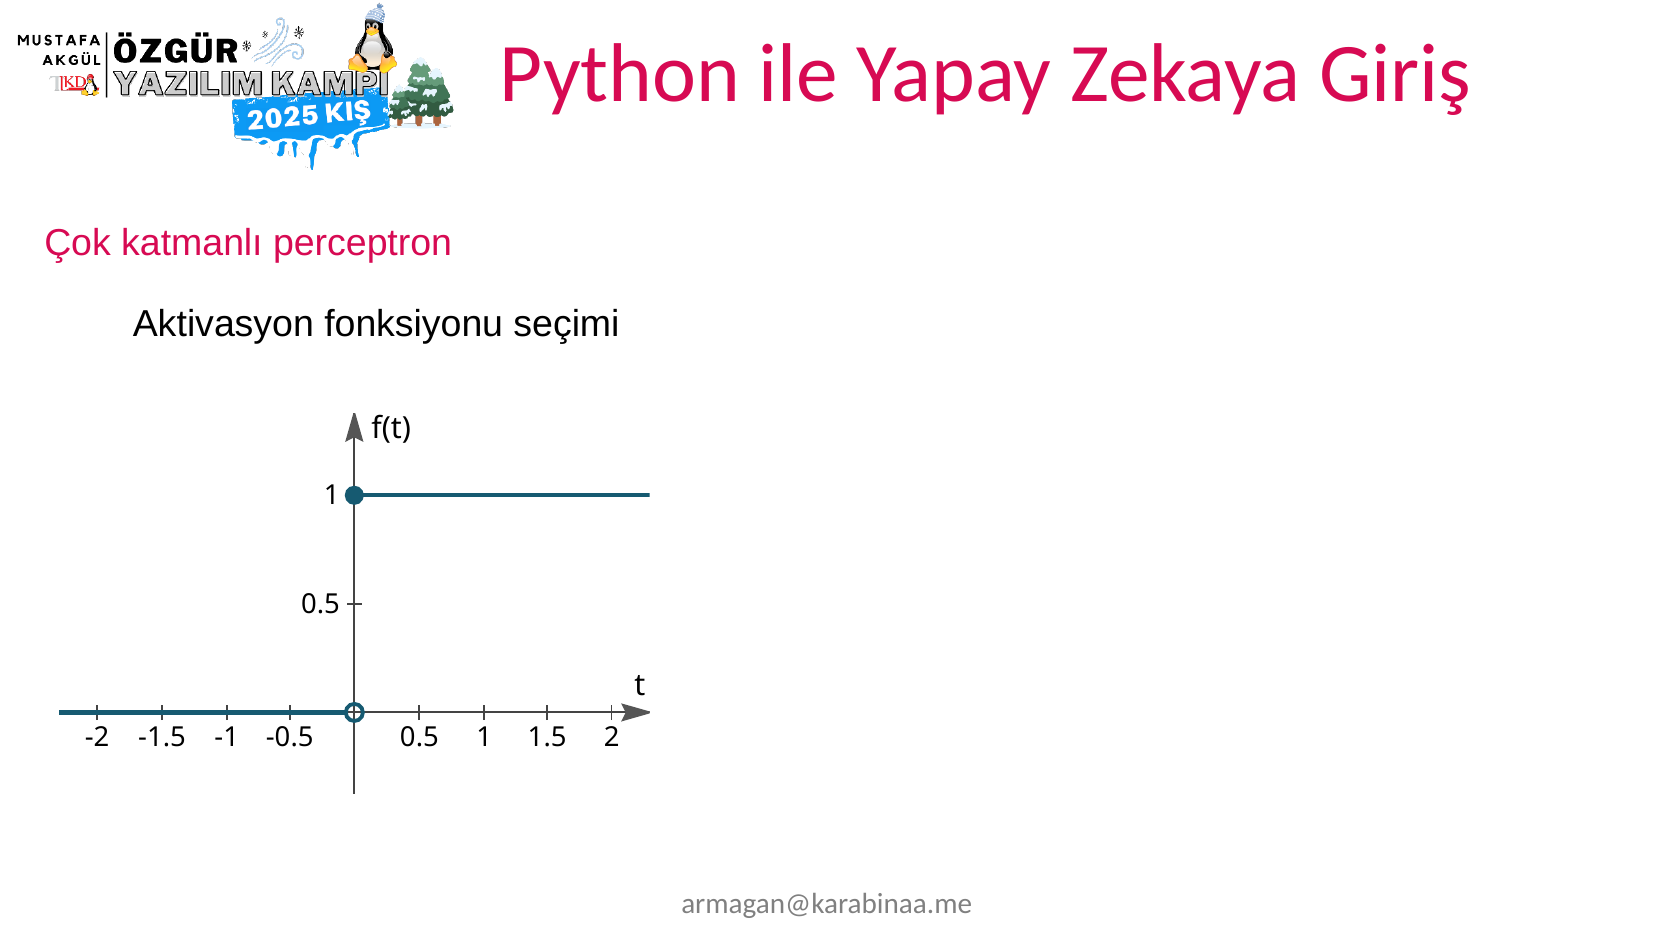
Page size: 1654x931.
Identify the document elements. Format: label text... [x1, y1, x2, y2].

picture [59, 413, 650, 795]
picture [0, 0, 463, 177]
text_box armagan@karabinaa.me [0, 877, 1654, 928]
text_box Çok katmanlı perceptron [29, 213, 854, 271]
text_box Aktivasyon fonksiyonu seçimi [118, 295, 709, 395]
text_box Python ile Yapay Zekaya Giriş [484, 10, 1654, 126]
